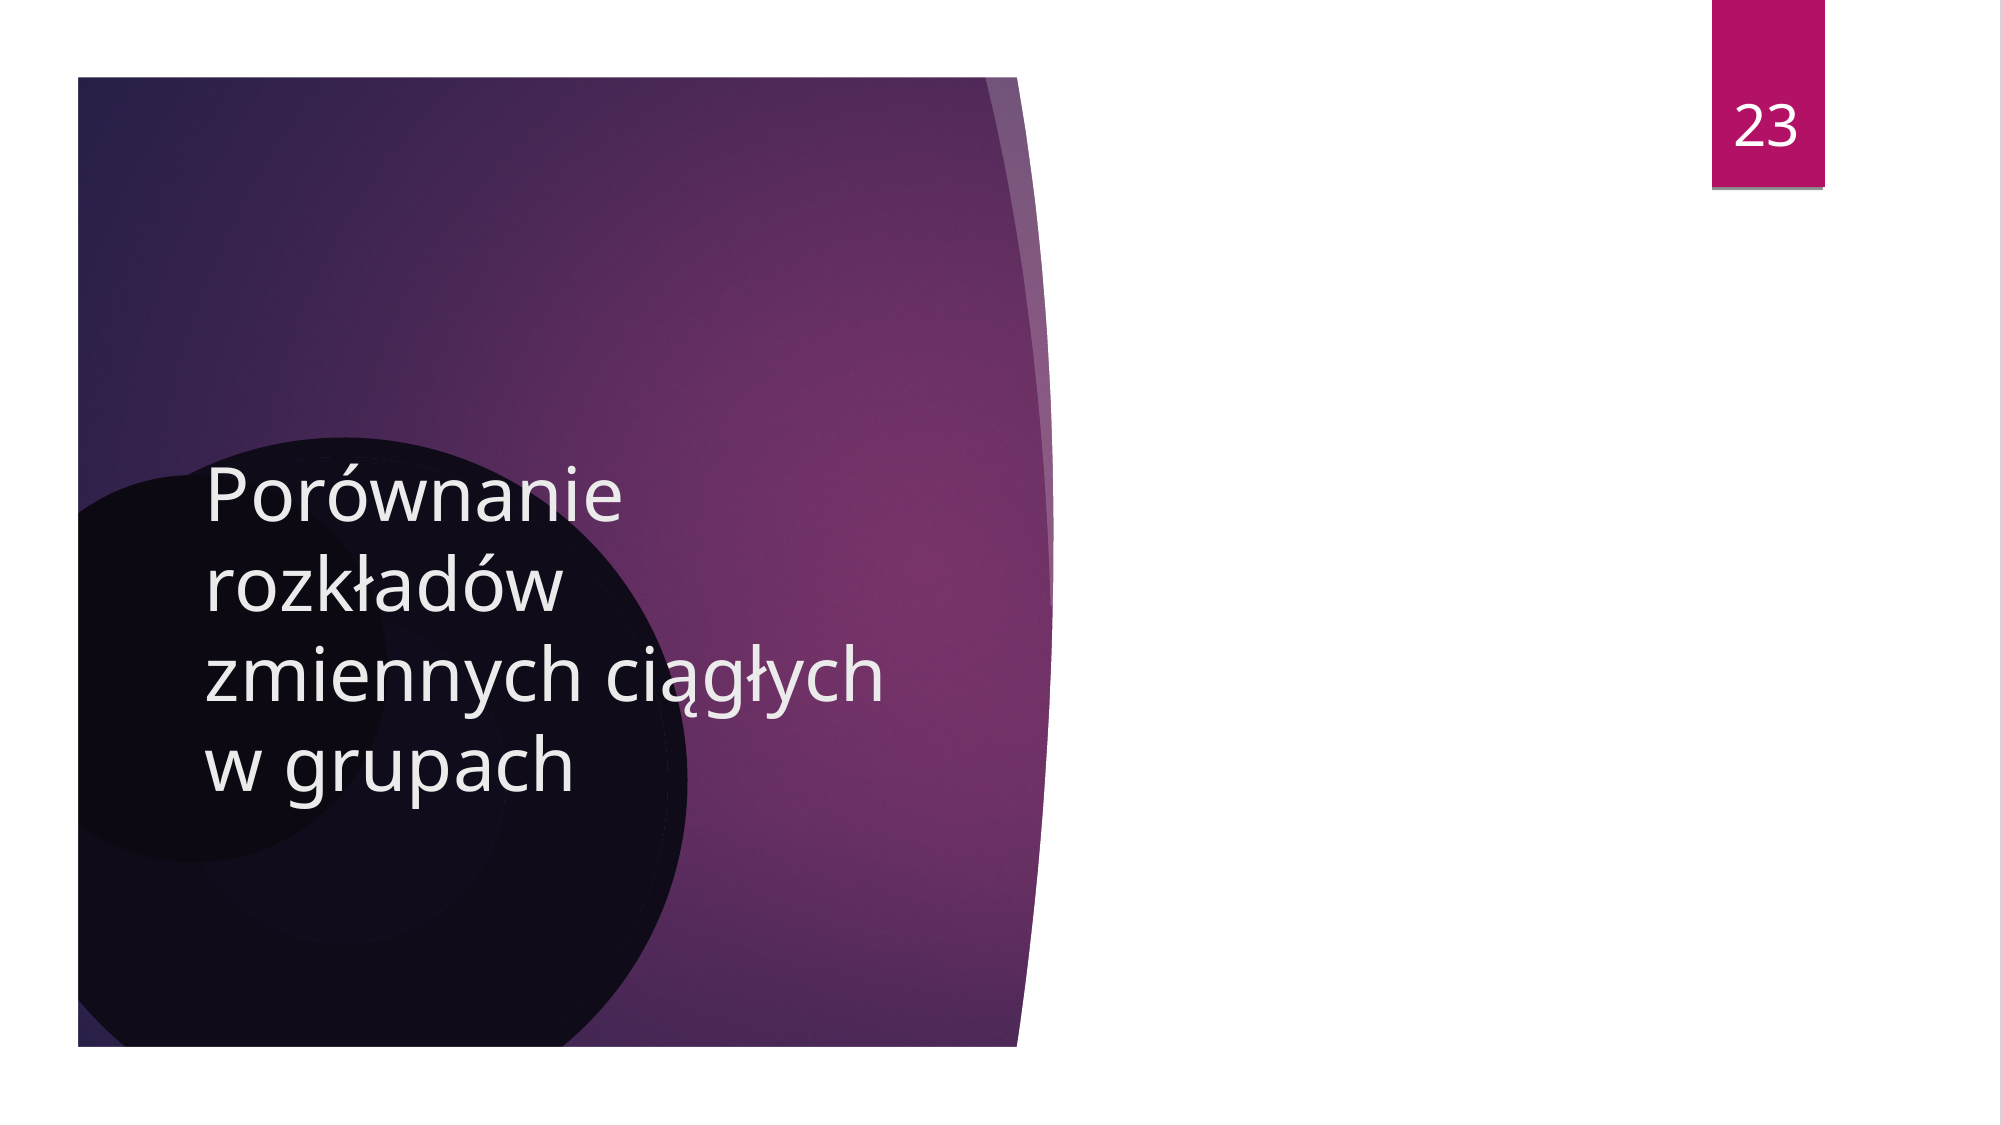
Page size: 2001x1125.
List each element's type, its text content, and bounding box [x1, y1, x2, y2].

title Porównanie rozkładów zmiennych ciągłych w grupach [205, 311, 971, 814]
text_box [1698, 48, 1836, 175]
